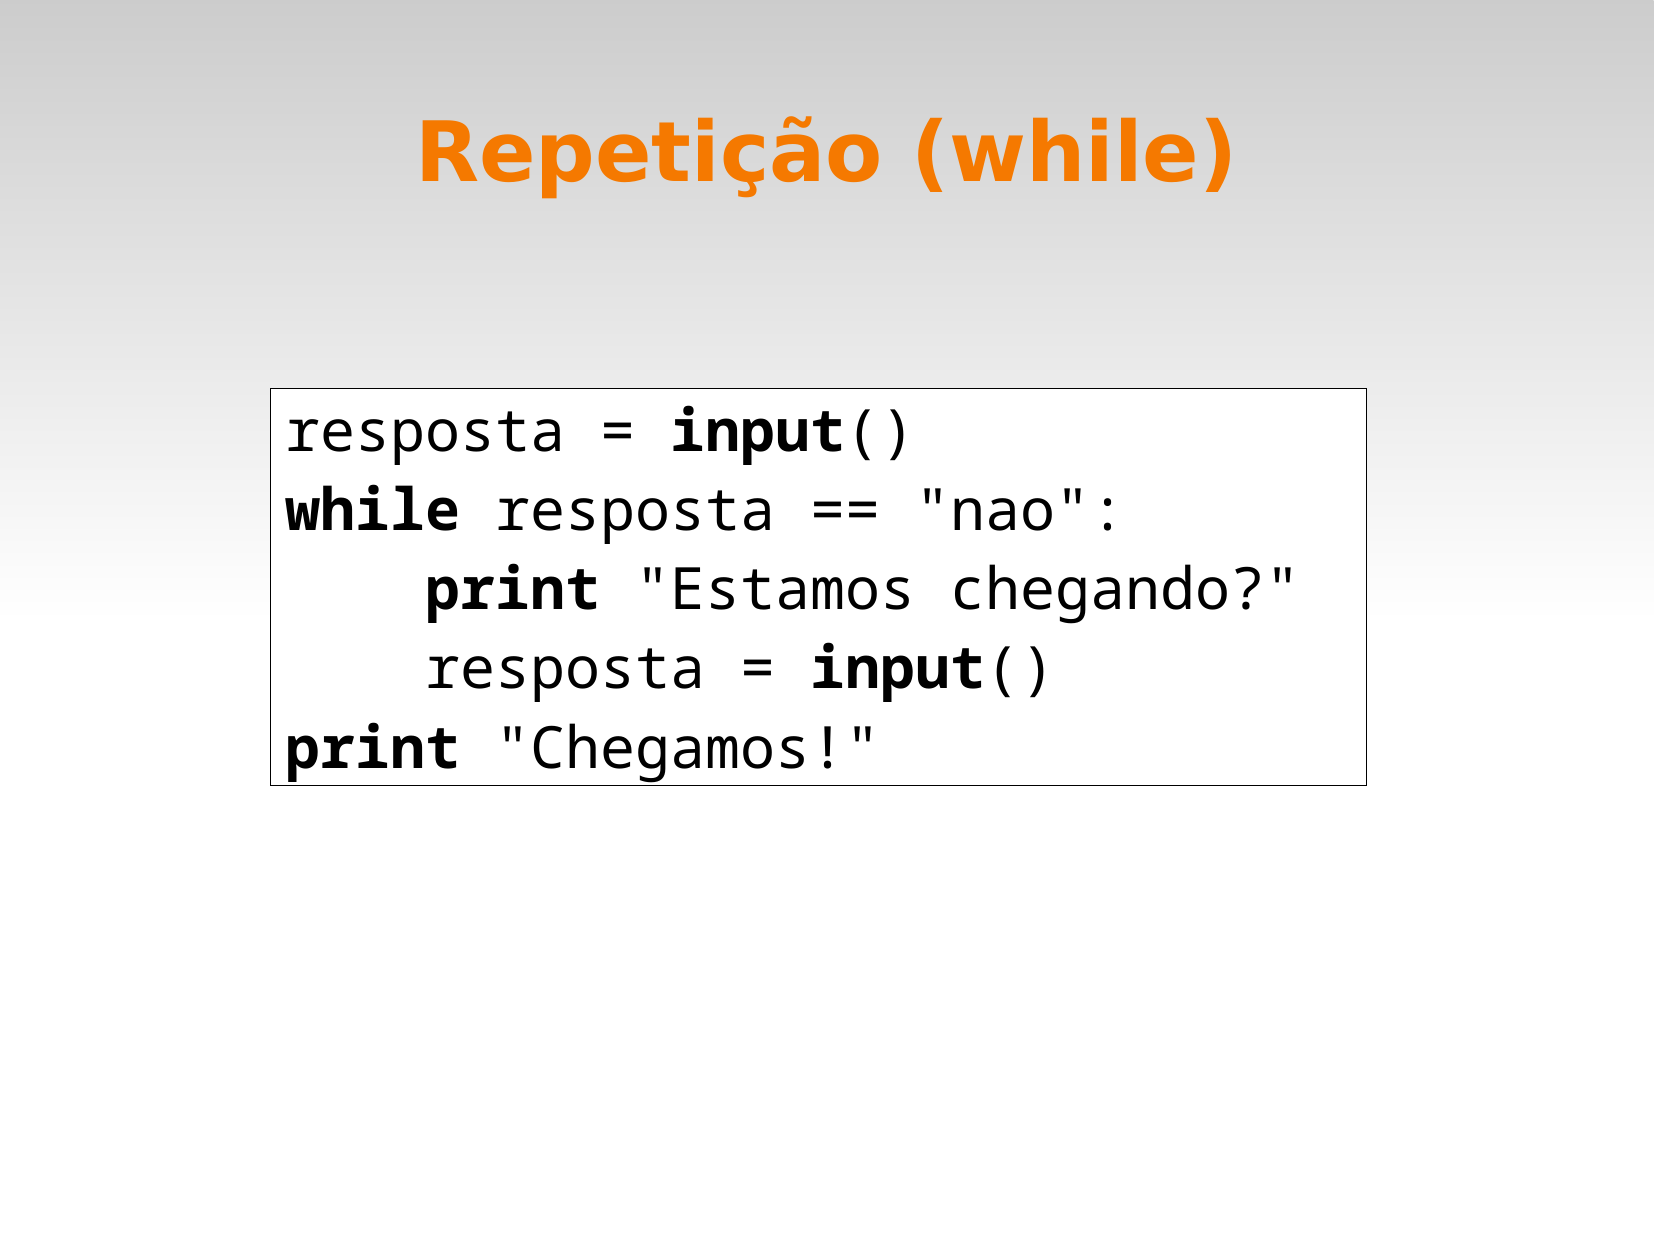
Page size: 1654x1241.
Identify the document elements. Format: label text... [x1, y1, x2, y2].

title Repetição (while) [82, 49, 1571, 257]
text_box resposta = input() while resposta == "nao": print "Estamos chegando?" resposta = input() print "Chegamos!" [270, 415, 1367, 759]
